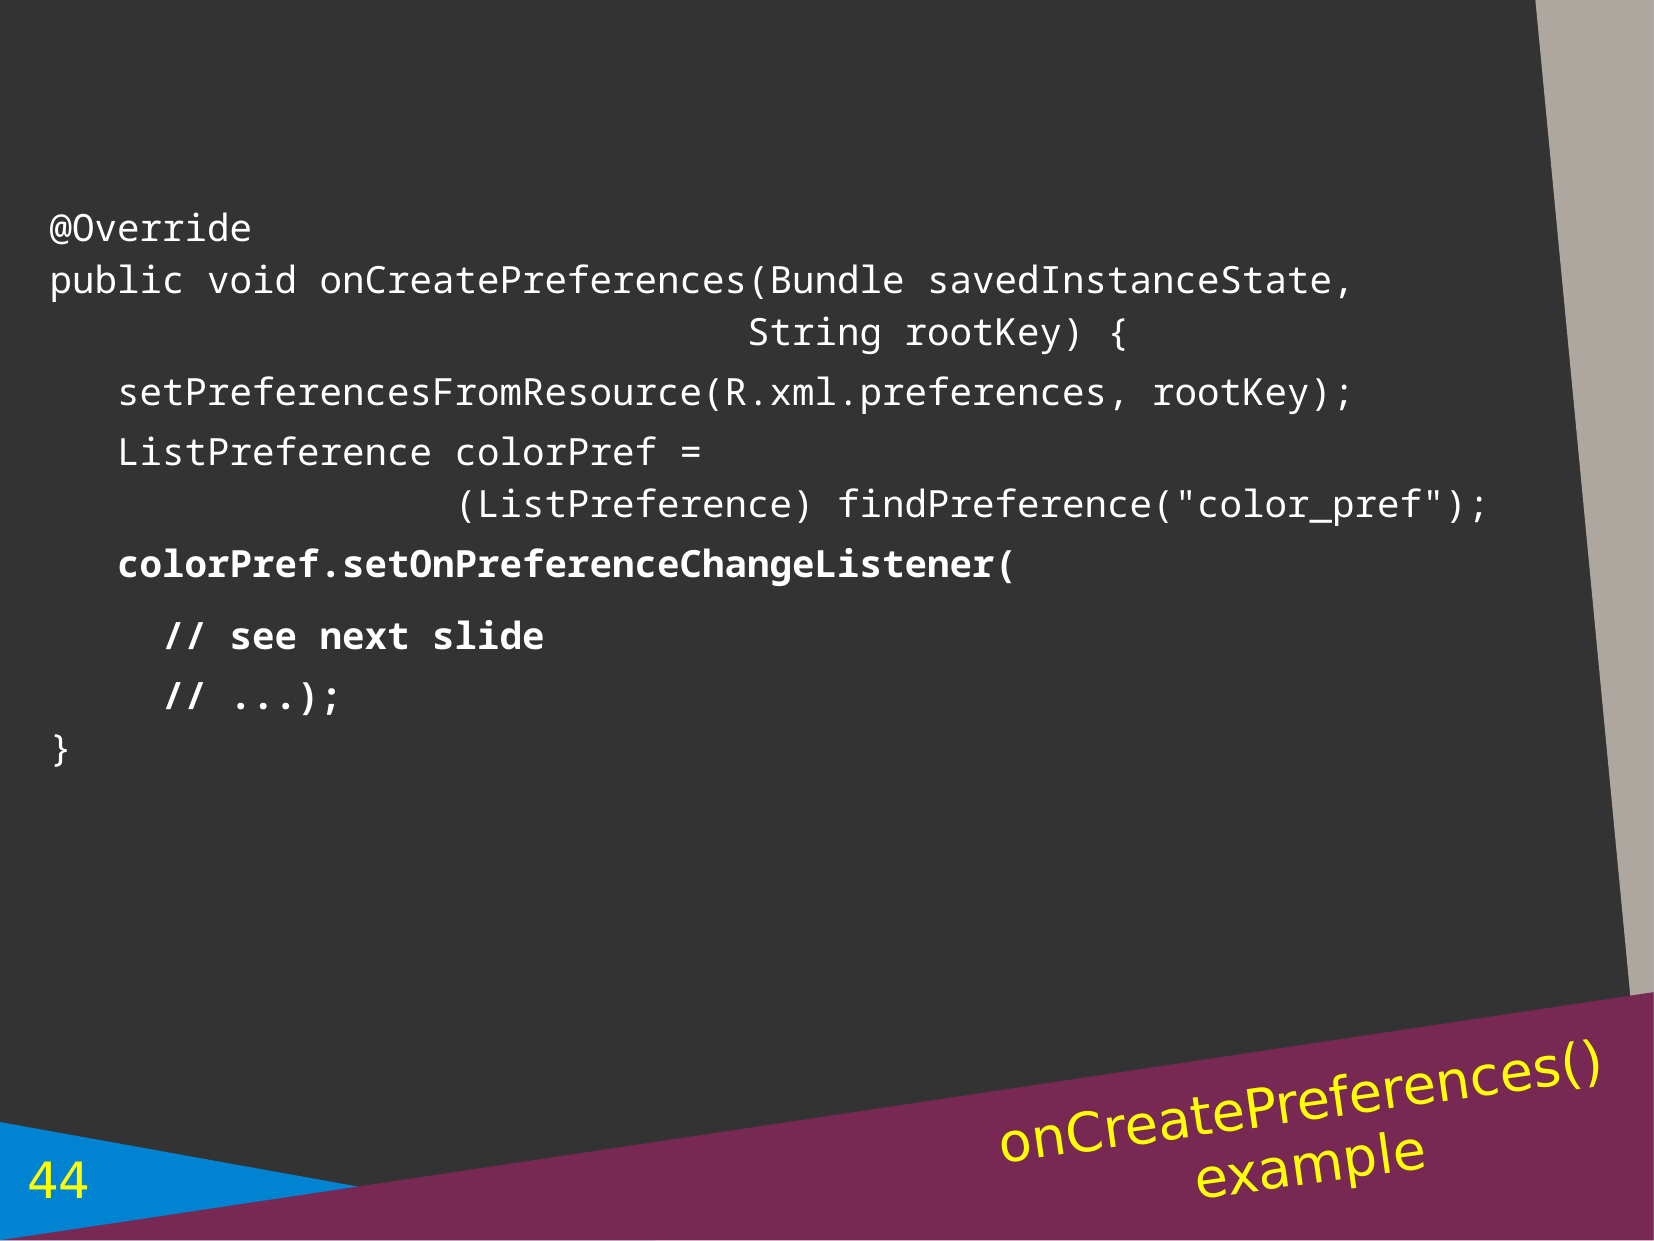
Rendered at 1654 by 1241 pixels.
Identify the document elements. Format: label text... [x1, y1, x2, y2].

list @Override public void onCreatePreferences(Bundle savedInstanceState, String rootKey) { setPreferencesFromResource(R.xml.preferences, rootKey); ListPreference colorPref = (ListPreference) findPreference("color_pref"); colorPref.setOnPreferenceChangeListener( // see next slide // ...); } [34, 182, 1512, 827]
title onCreatePreferences() example [956, 995, 1654, 1241]
